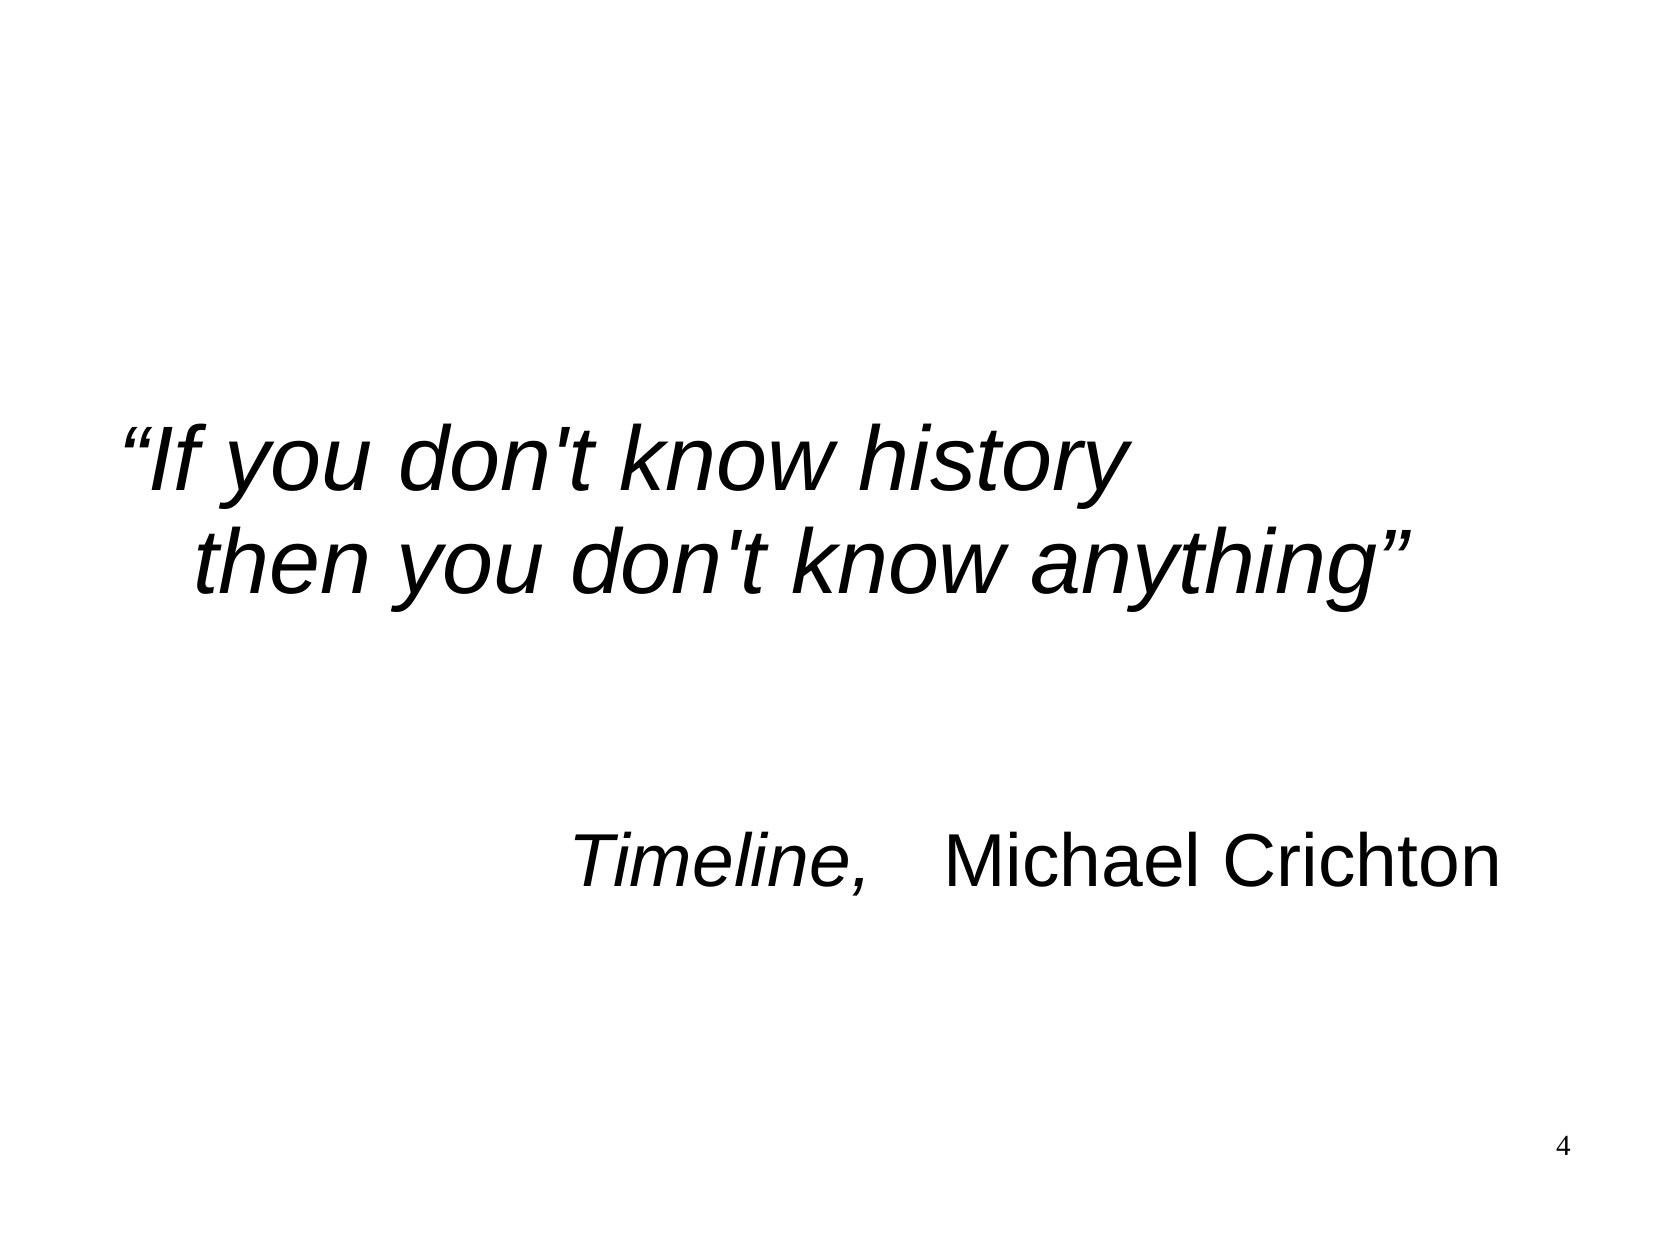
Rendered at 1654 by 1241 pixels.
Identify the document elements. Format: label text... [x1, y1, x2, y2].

title “If you don't know history then you don't know anything” Timeline, Michael Crichton [118, 407, 1536, 903]
